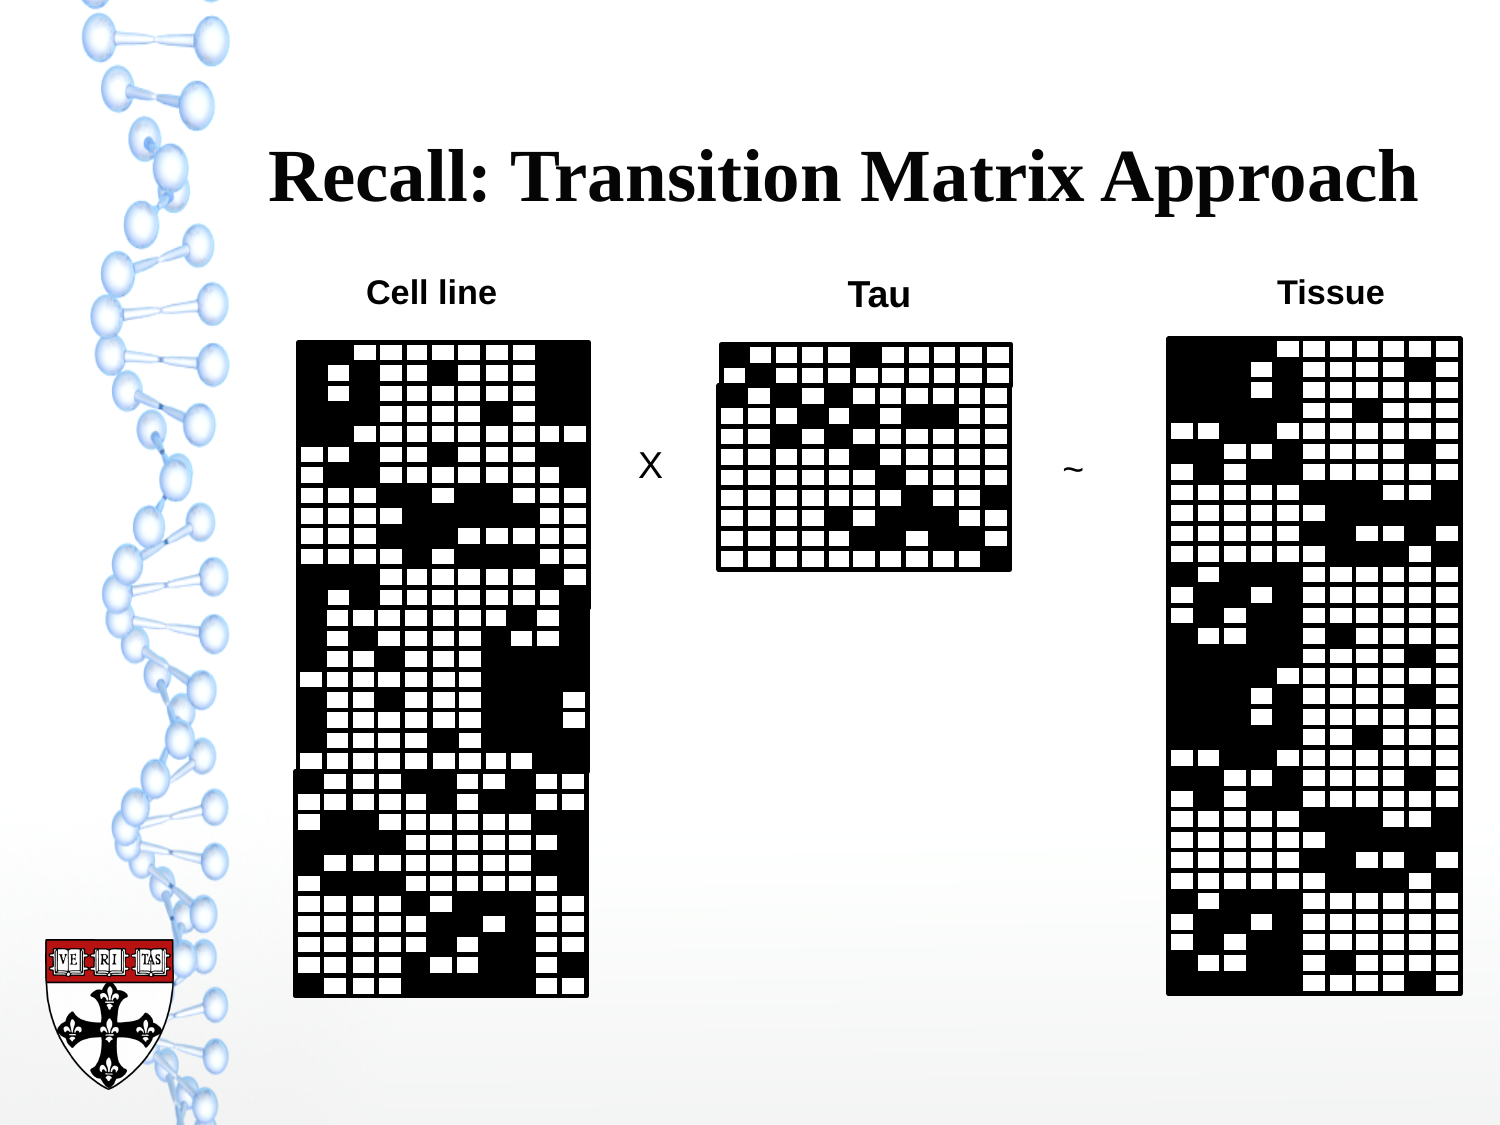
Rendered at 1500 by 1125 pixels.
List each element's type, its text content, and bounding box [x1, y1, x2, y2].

text_box X [623, 437, 678, 495]
picture [0, 0, 1500, 1125]
text_box [295, 342, 589, 997]
title Recall: Transition Matrix Approach [169, 81, 1500, 270]
text_box Tau [832, 270, 927, 324]
text_box Cell line [351, 270, 634, 320]
text_box Tissue [1262, 270, 1400, 320]
text_box [1168, 338, 1461, 994]
text_box ~ [1047, 440, 1100, 498]
text_box [718, 344, 1011, 570]
